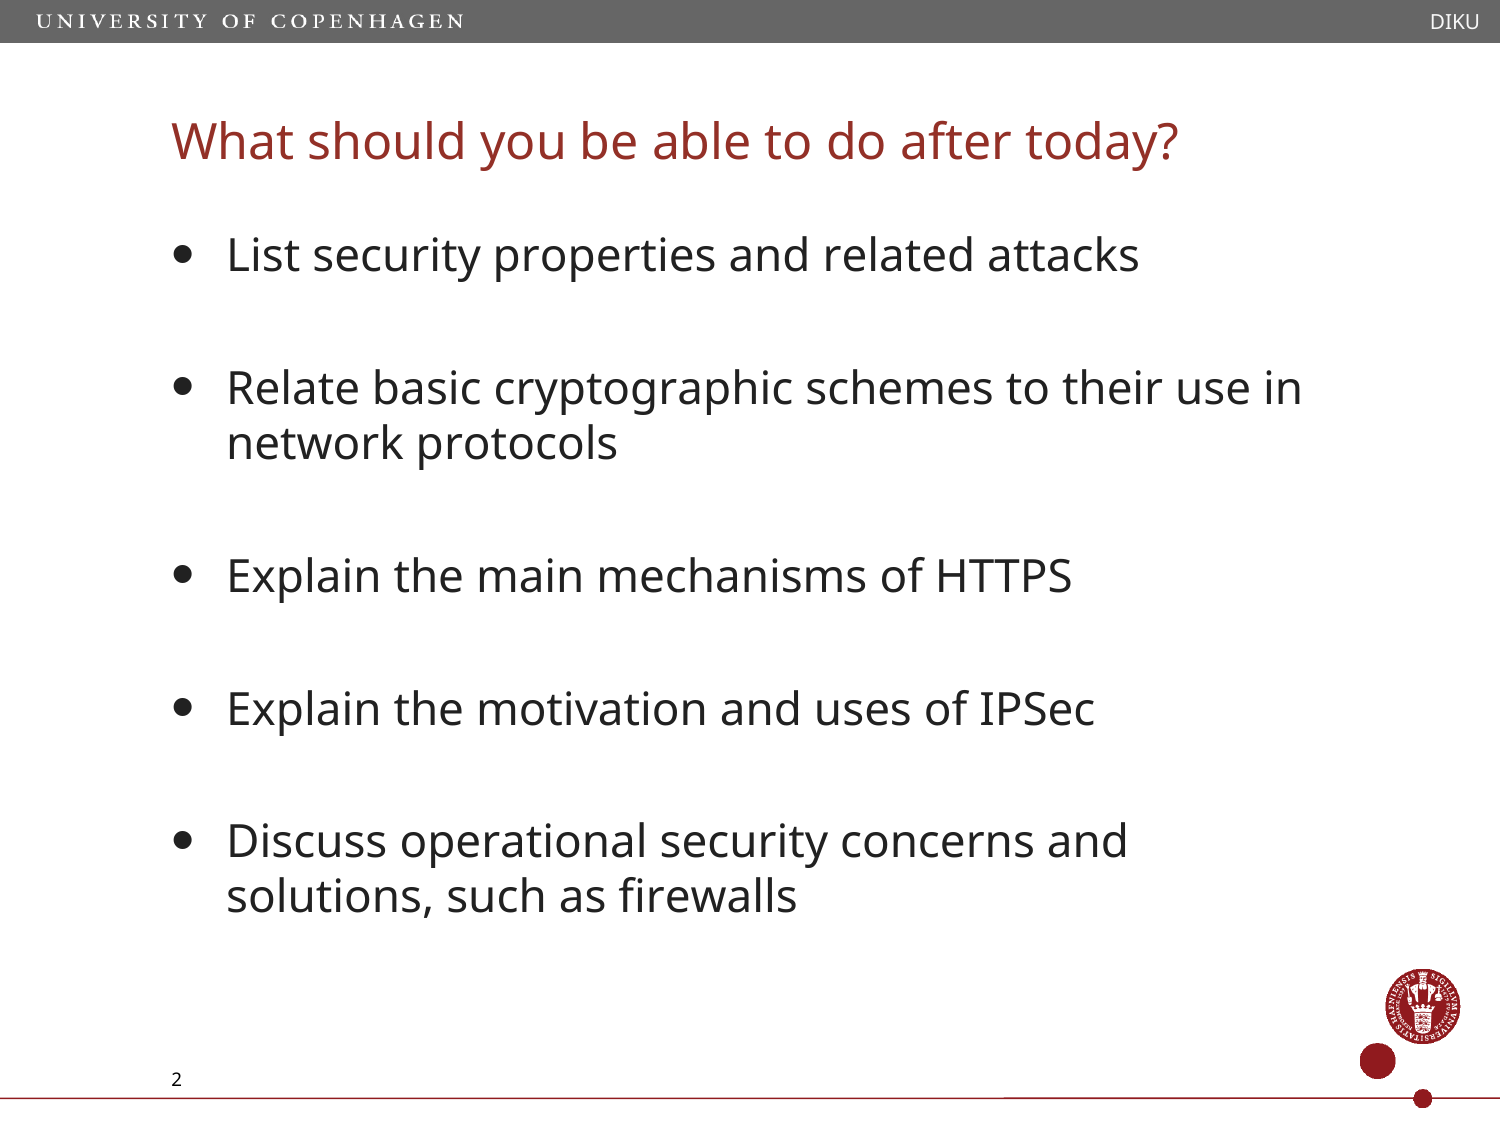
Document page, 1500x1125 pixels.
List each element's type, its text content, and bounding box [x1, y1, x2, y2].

text_box List security properties and related attacks Relate basic cryptographic schemes to their use in network protocols Explain the main mechanisms of HTTPS Explain the motivation and uses of IPSec Discuss operational security concerns and solutions, such as firewalls [171, 225, 1329, 900]
picture [0, 910, 1500, 1122]
text_box DIKU [469, 0, 1495, 43]
text_box What should you be able to do after today? [171, 75, 1329, 171]
text_box <number> [171, 1067, 522, 1092]
